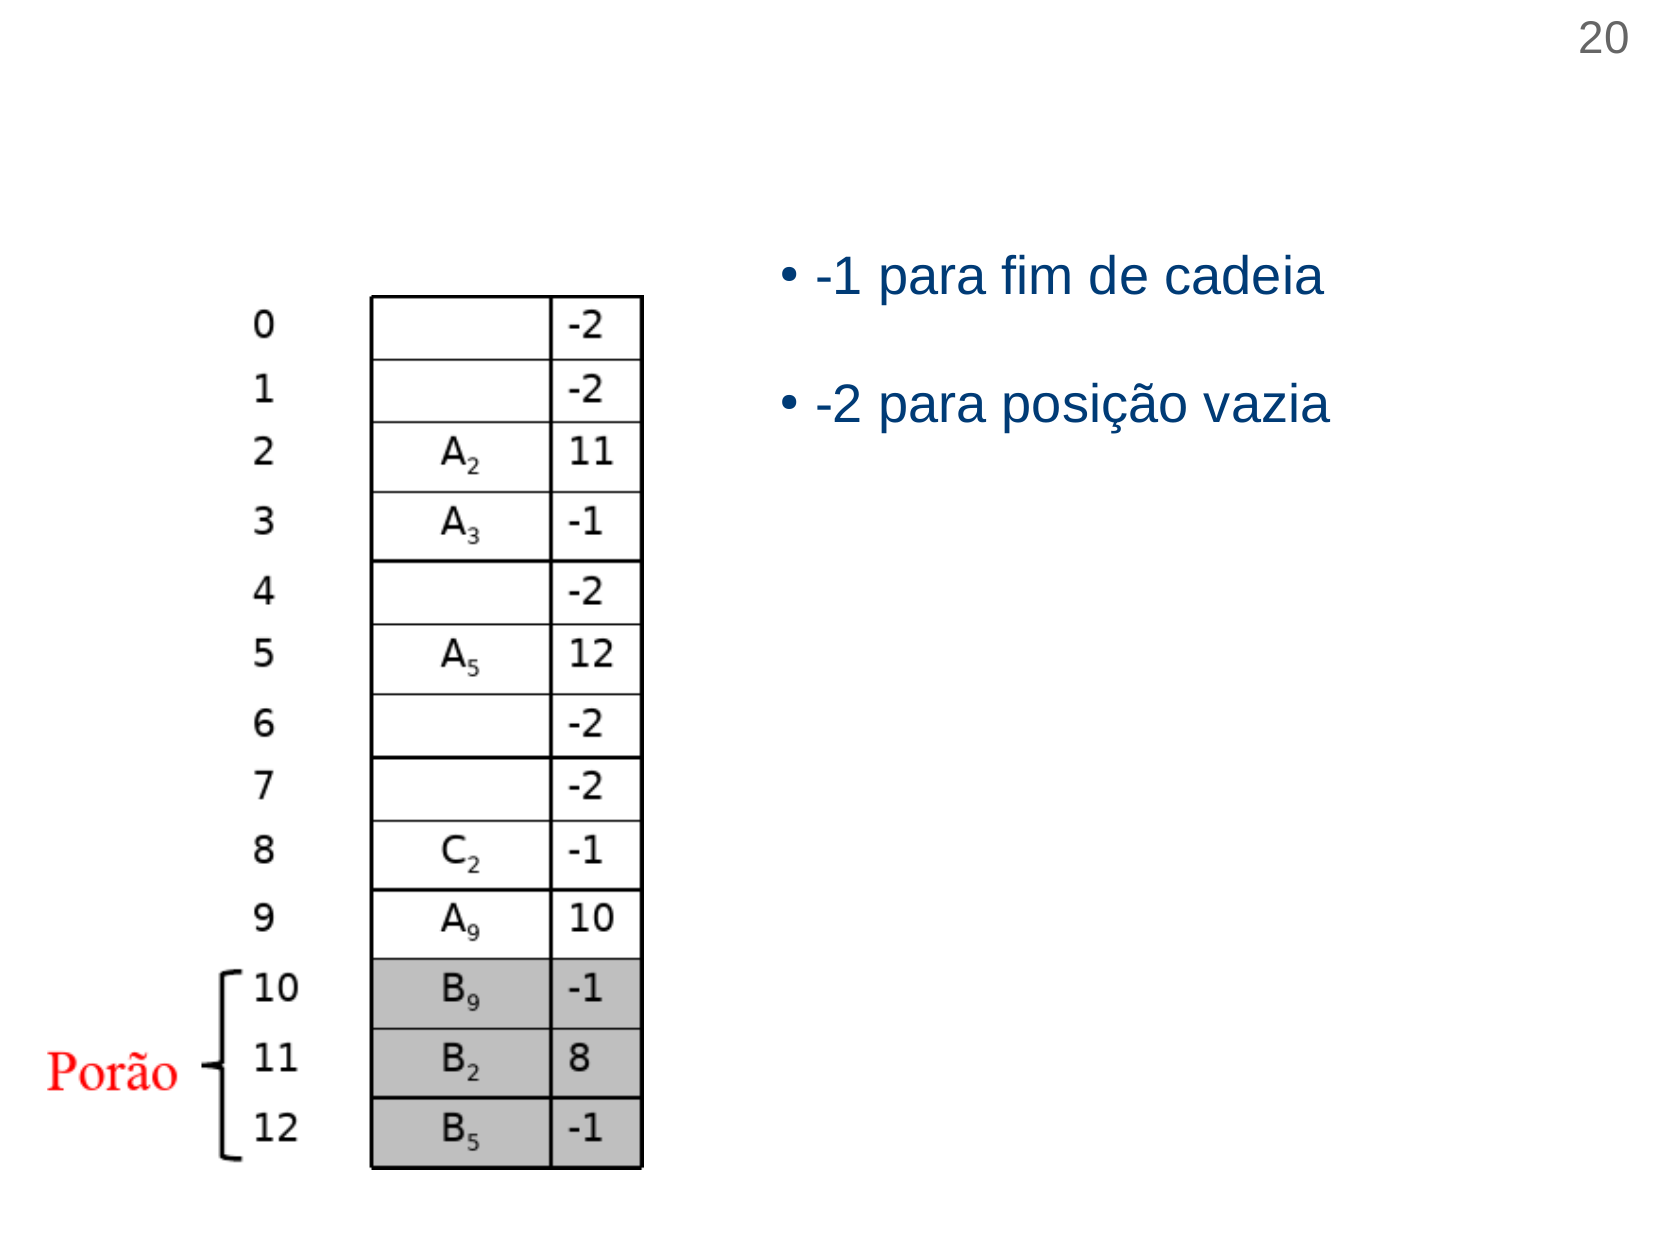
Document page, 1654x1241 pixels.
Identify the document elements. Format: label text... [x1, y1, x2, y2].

picture [47, 295, 644, 1170]
list -1 para fim de cadeia -2 para posição vazia [779, 236, 1595, 1211]
